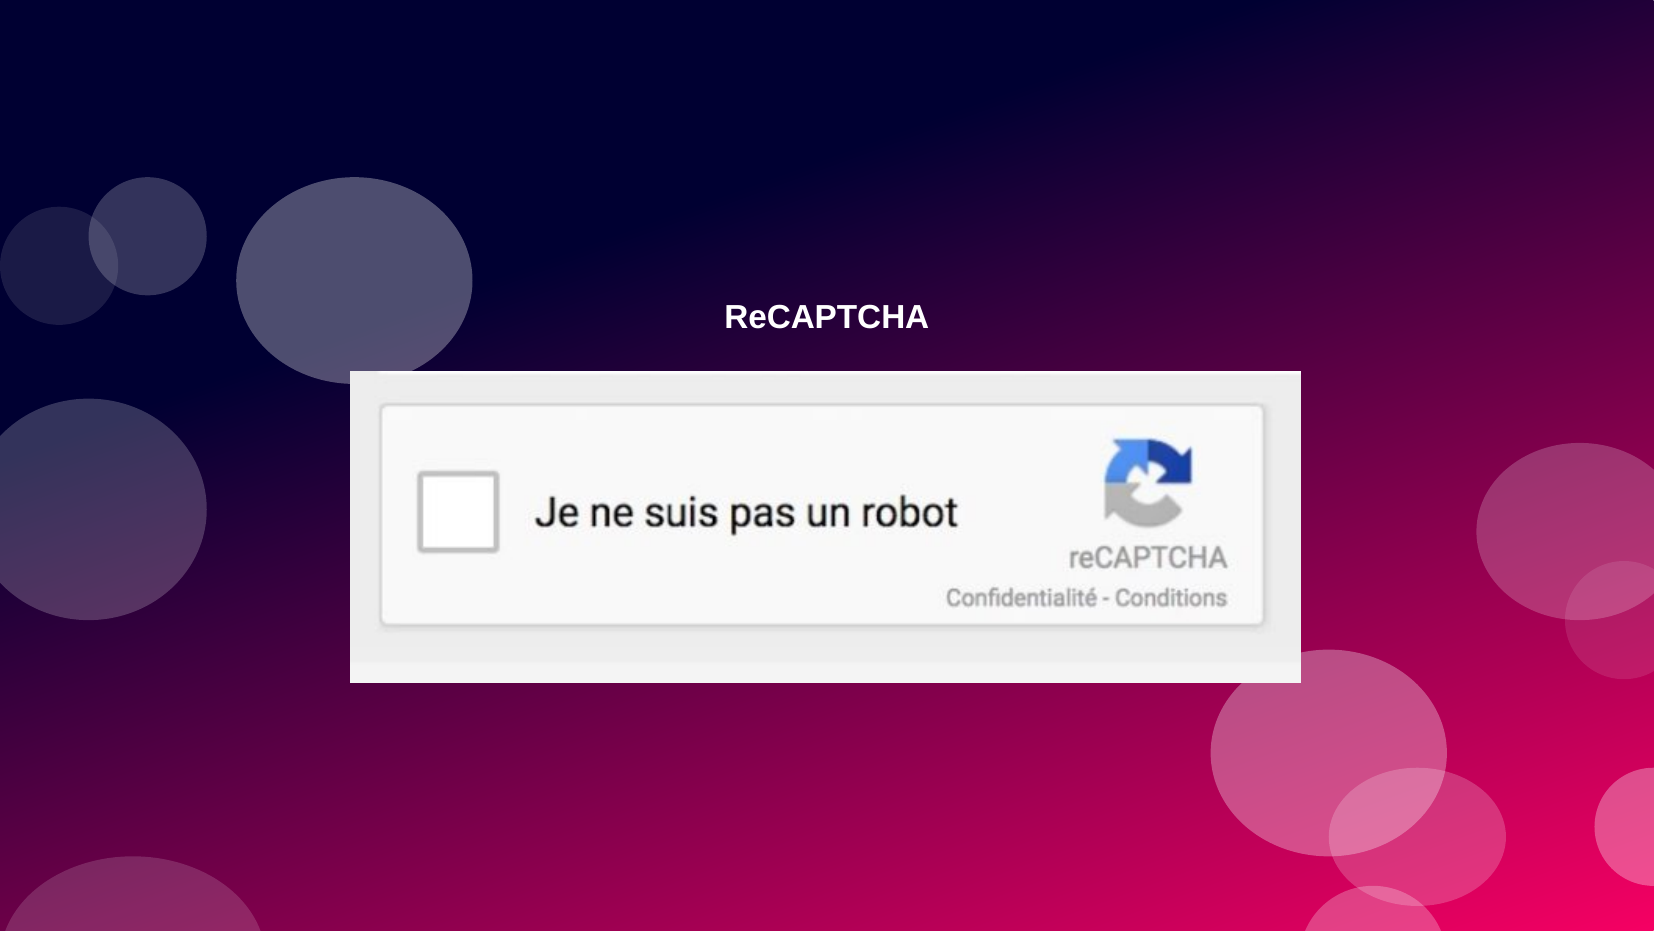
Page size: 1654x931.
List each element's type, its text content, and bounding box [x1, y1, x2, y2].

title ReCAPTCHA [88, 236, 1565, 399]
picture [350, 371, 1301, 683]
